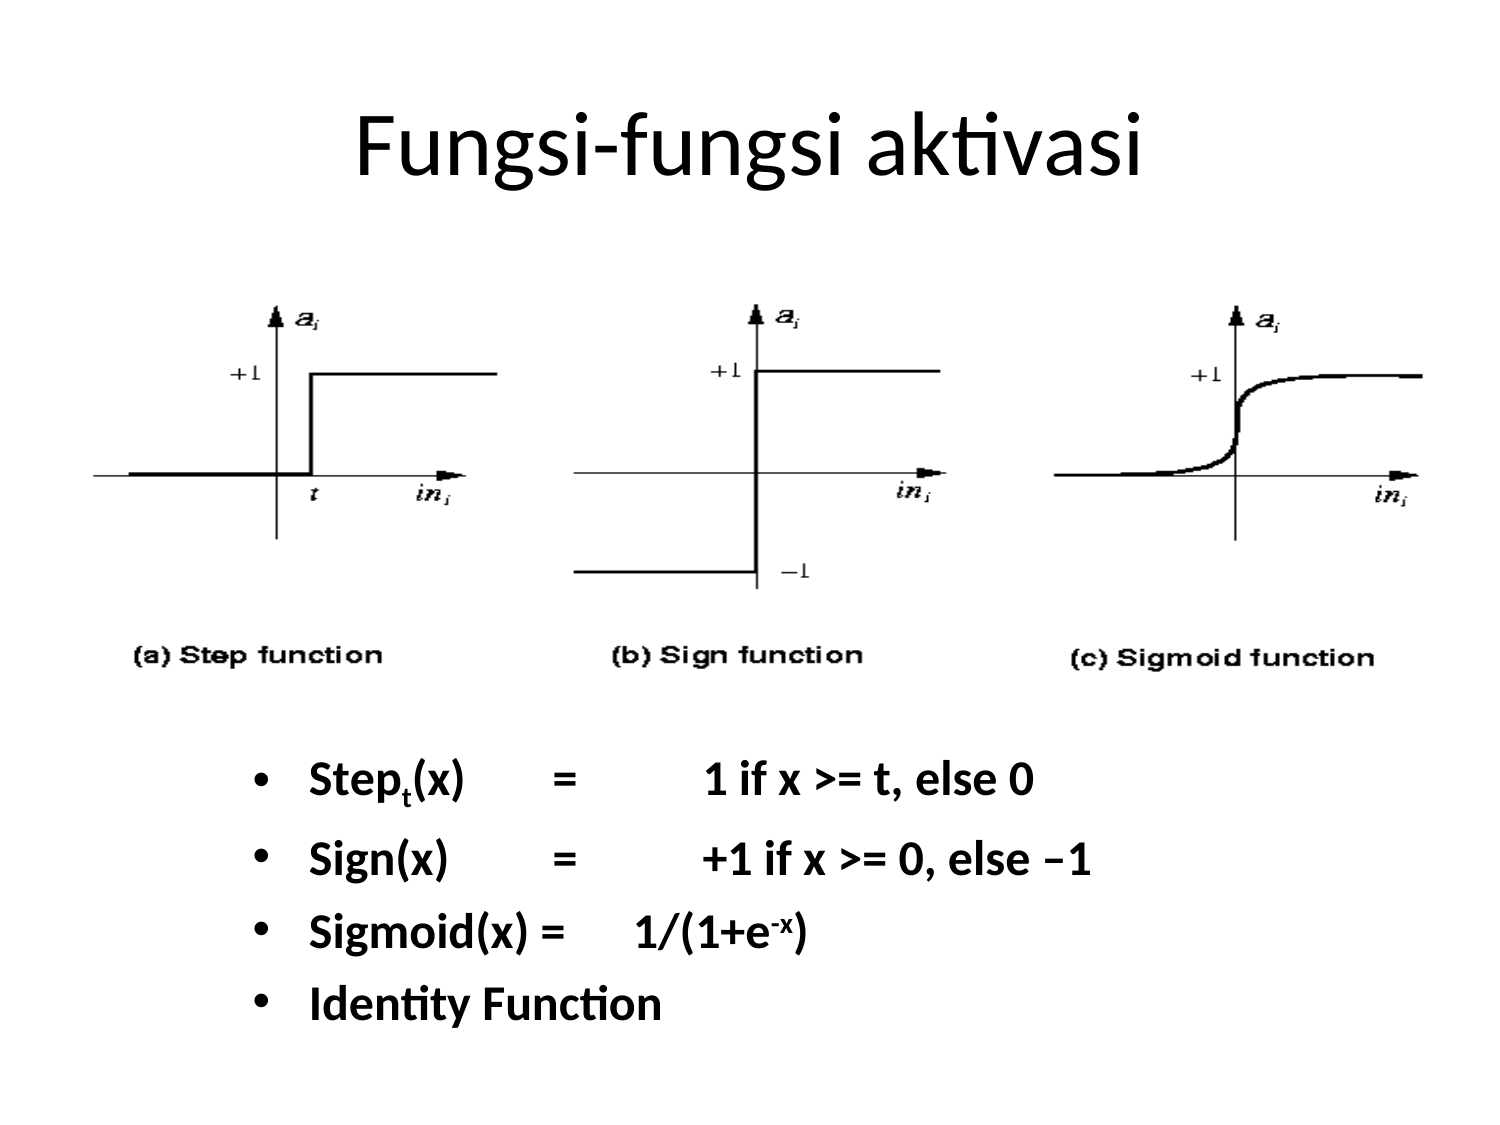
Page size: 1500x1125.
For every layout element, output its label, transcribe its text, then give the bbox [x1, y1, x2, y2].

chart [37, 249, 1476, 707]
title Fungsi-fungsi aktivasi [75, 45, 1426, 233]
list Stept(x) = 1 if x >= t, else 0 Sign(x) = +1 if x >= 0, else –1 Sigmoid(x) = 1/(1+e-x) Identity Function [237, 737, 1188, 1075]
